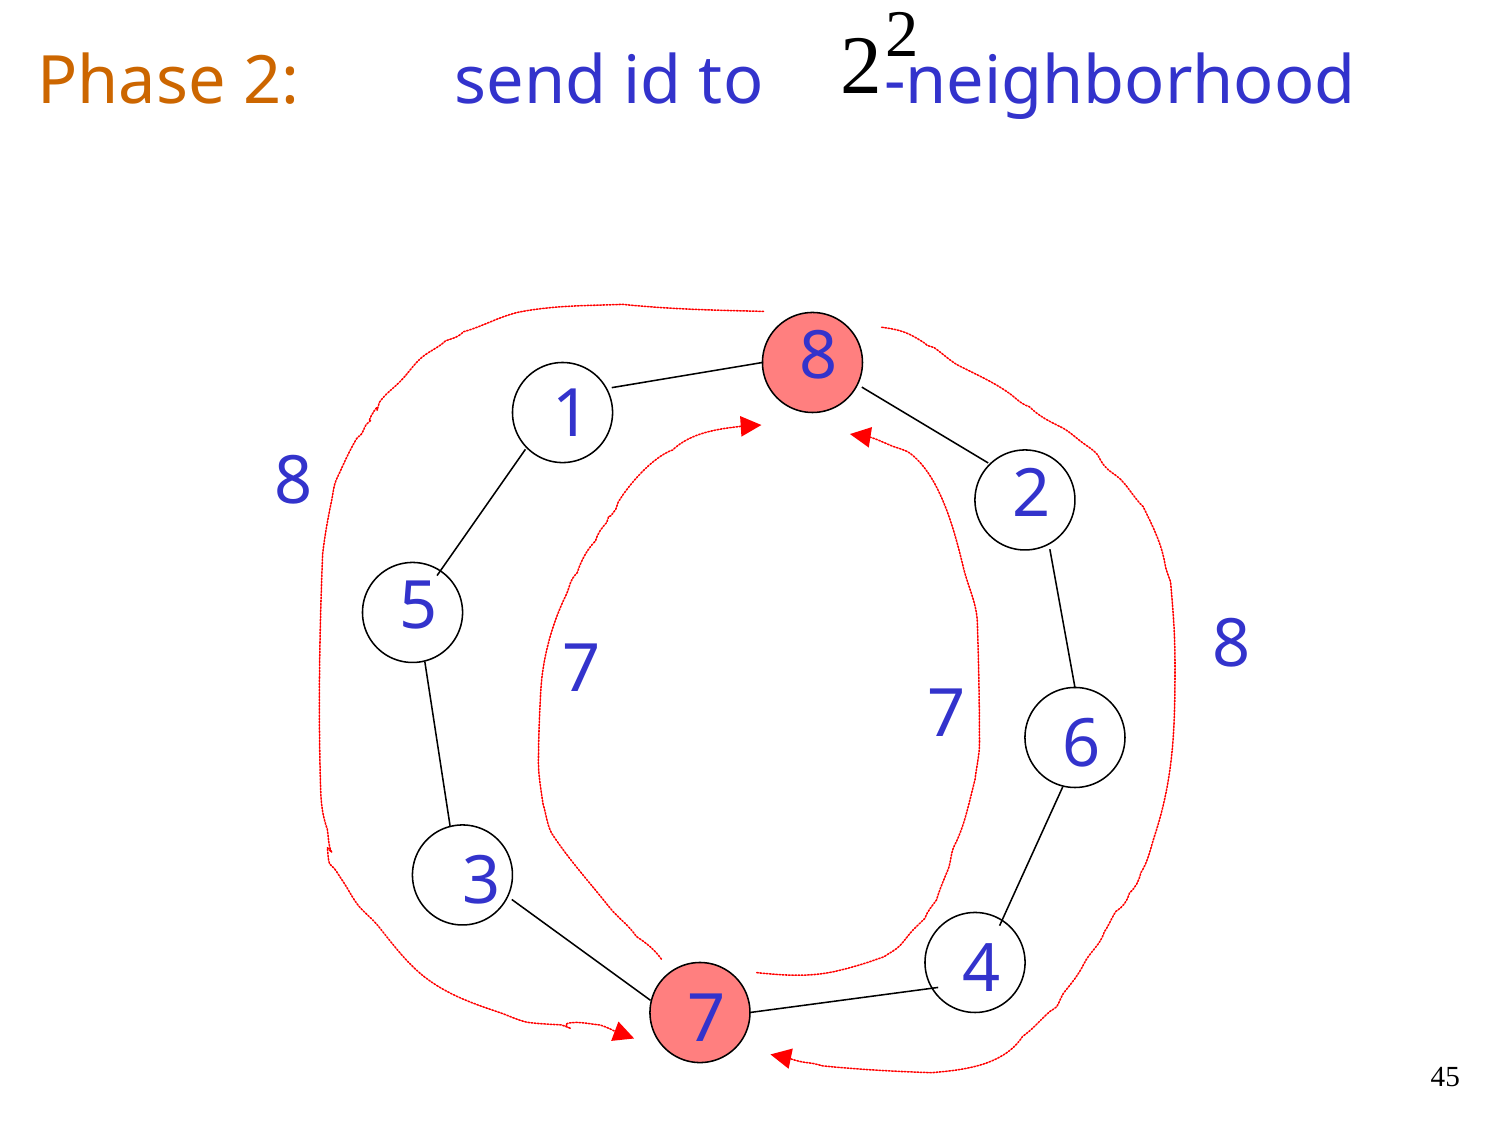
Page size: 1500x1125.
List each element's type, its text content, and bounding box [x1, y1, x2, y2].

text_box [762, 321, 846, 413]
text_box [853, 333, 863, 392]
text_box 3 [447, 829, 516, 925]
text_box 8 [784, 304, 853, 400]
text_box 2 [997, 441, 1066, 538]
text_box 6 [1047, 691, 1116, 788]
text_box <number> [1162, 1049, 1476, 1101]
text_box 8 [1197, 591, 1266, 688]
text_box 4 [947, 916, 1016, 1013]
text_box 7 [912, 662, 981, 758]
text_box 7 [547, 616, 616, 713]
text_box 5 [384, 554, 453, 650]
text_box [741, 983, 750, 1042]
text_box Phase 2: send id to -neighborhood [22, 29, 1373, 125]
text_box 1 [537, 362, 606, 458]
text_box 7 [672, 966, 741, 1063]
text_box [681, 962, 719, 966]
text_box [649, 971, 672, 1054]
text_box 8 [259, 429, 328, 525]
chart [837, 0, 921, 98]
